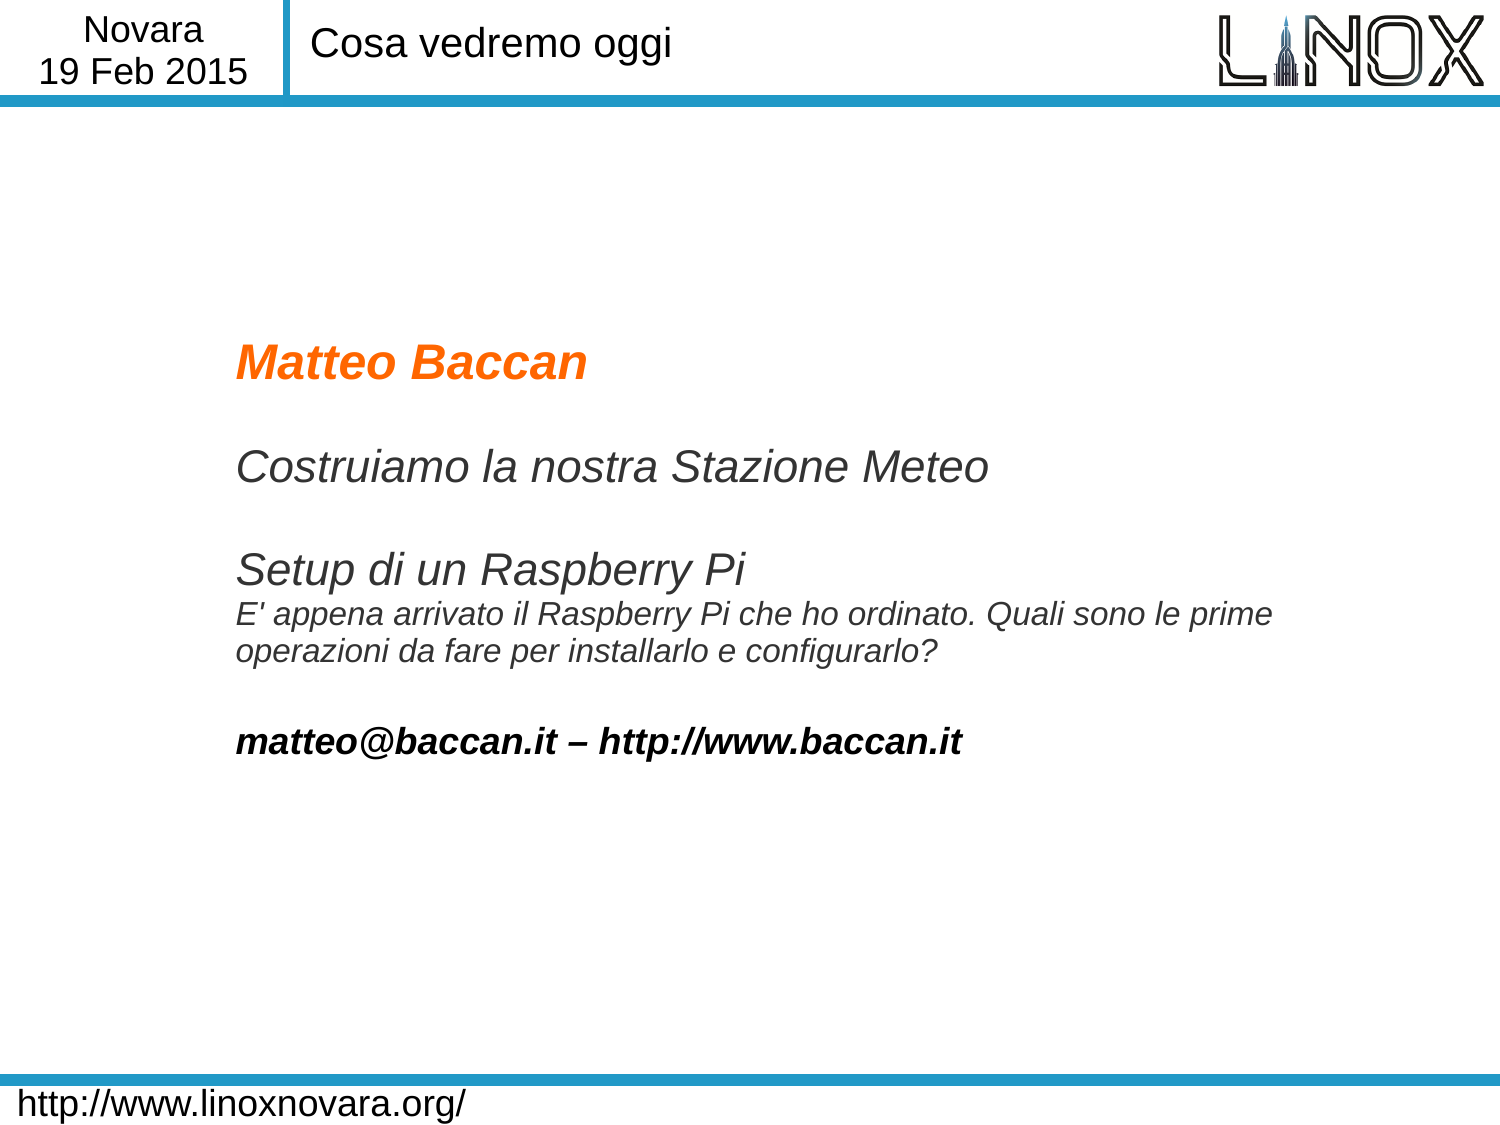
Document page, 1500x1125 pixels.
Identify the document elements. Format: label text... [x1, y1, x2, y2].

text_box Matteo Baccan Costruiamo la nostra Stazione Meteo Setup di un Raspberry Pi E' appena arrivato il Raspberry Pi che ho ordinato. Quali sono le prime operazioni da fare per installarlo e configurarlo? matteo@baccan.it – http://www.baccan.it [235, 334, 1361, 763]
list Cosa vedremo oggi [295, 11, 907, 87]
picture [0, 1074, 1500, 1086]
picture [0, 0, 1500, 107]
